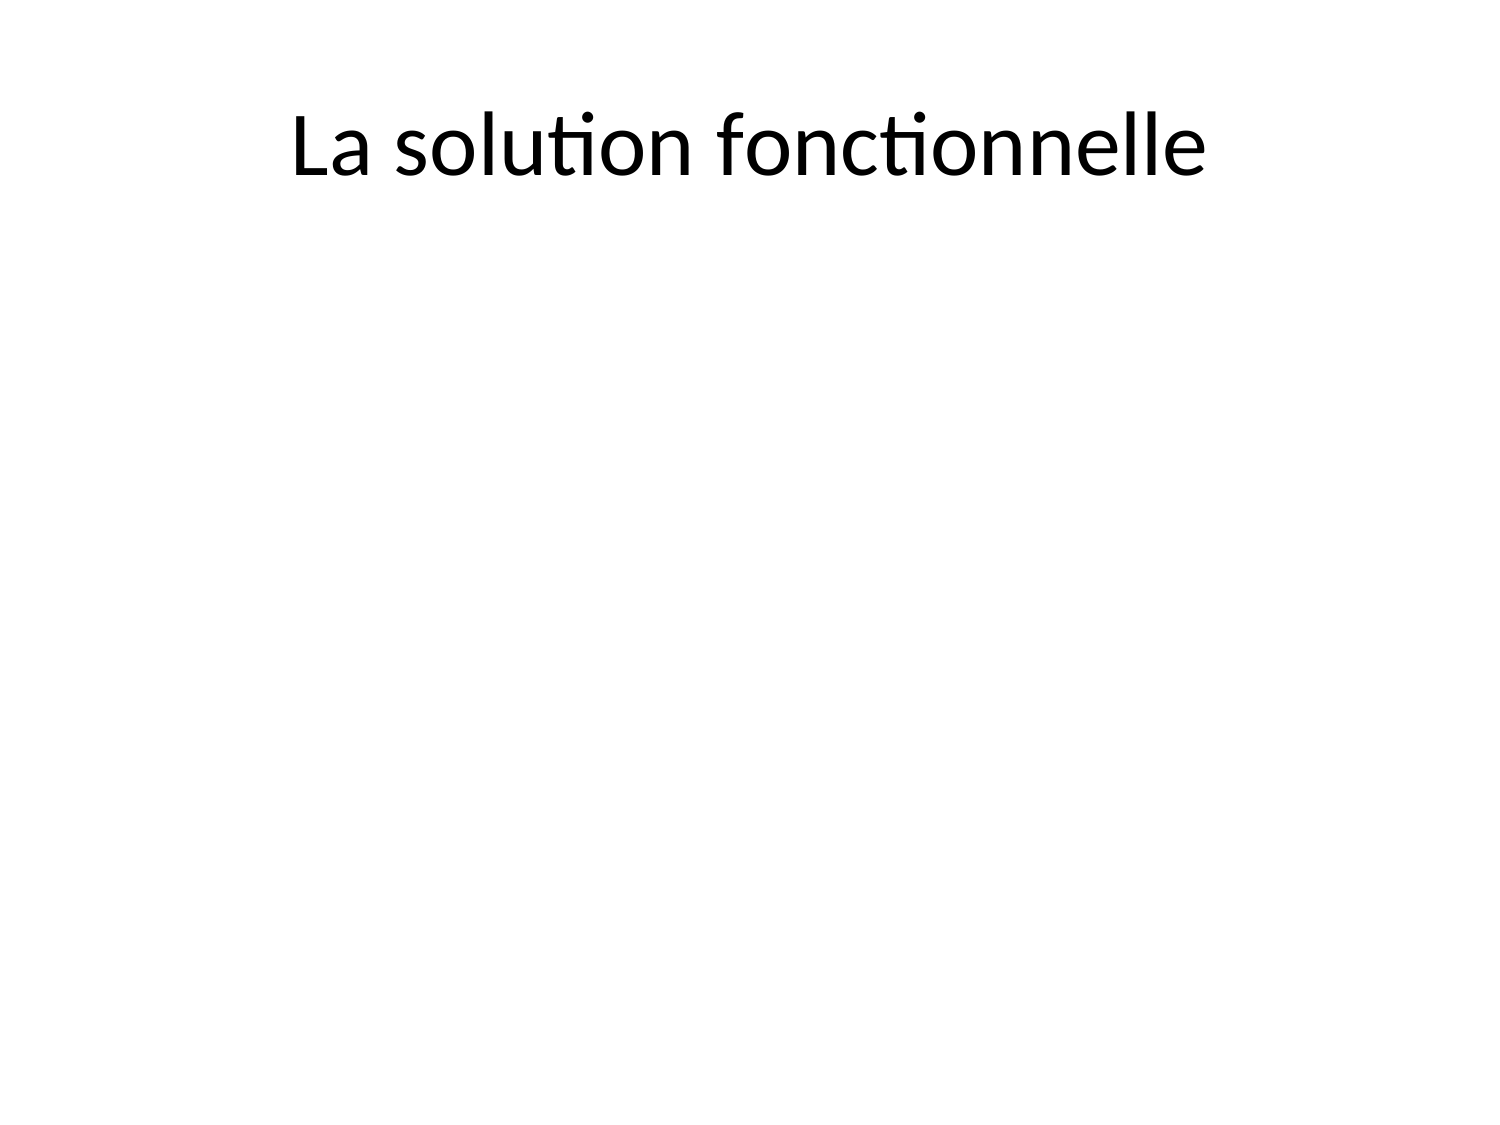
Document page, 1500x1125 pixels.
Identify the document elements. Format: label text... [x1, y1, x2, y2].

title La solution fonctionnelle [75, 45, 1426, 233]
